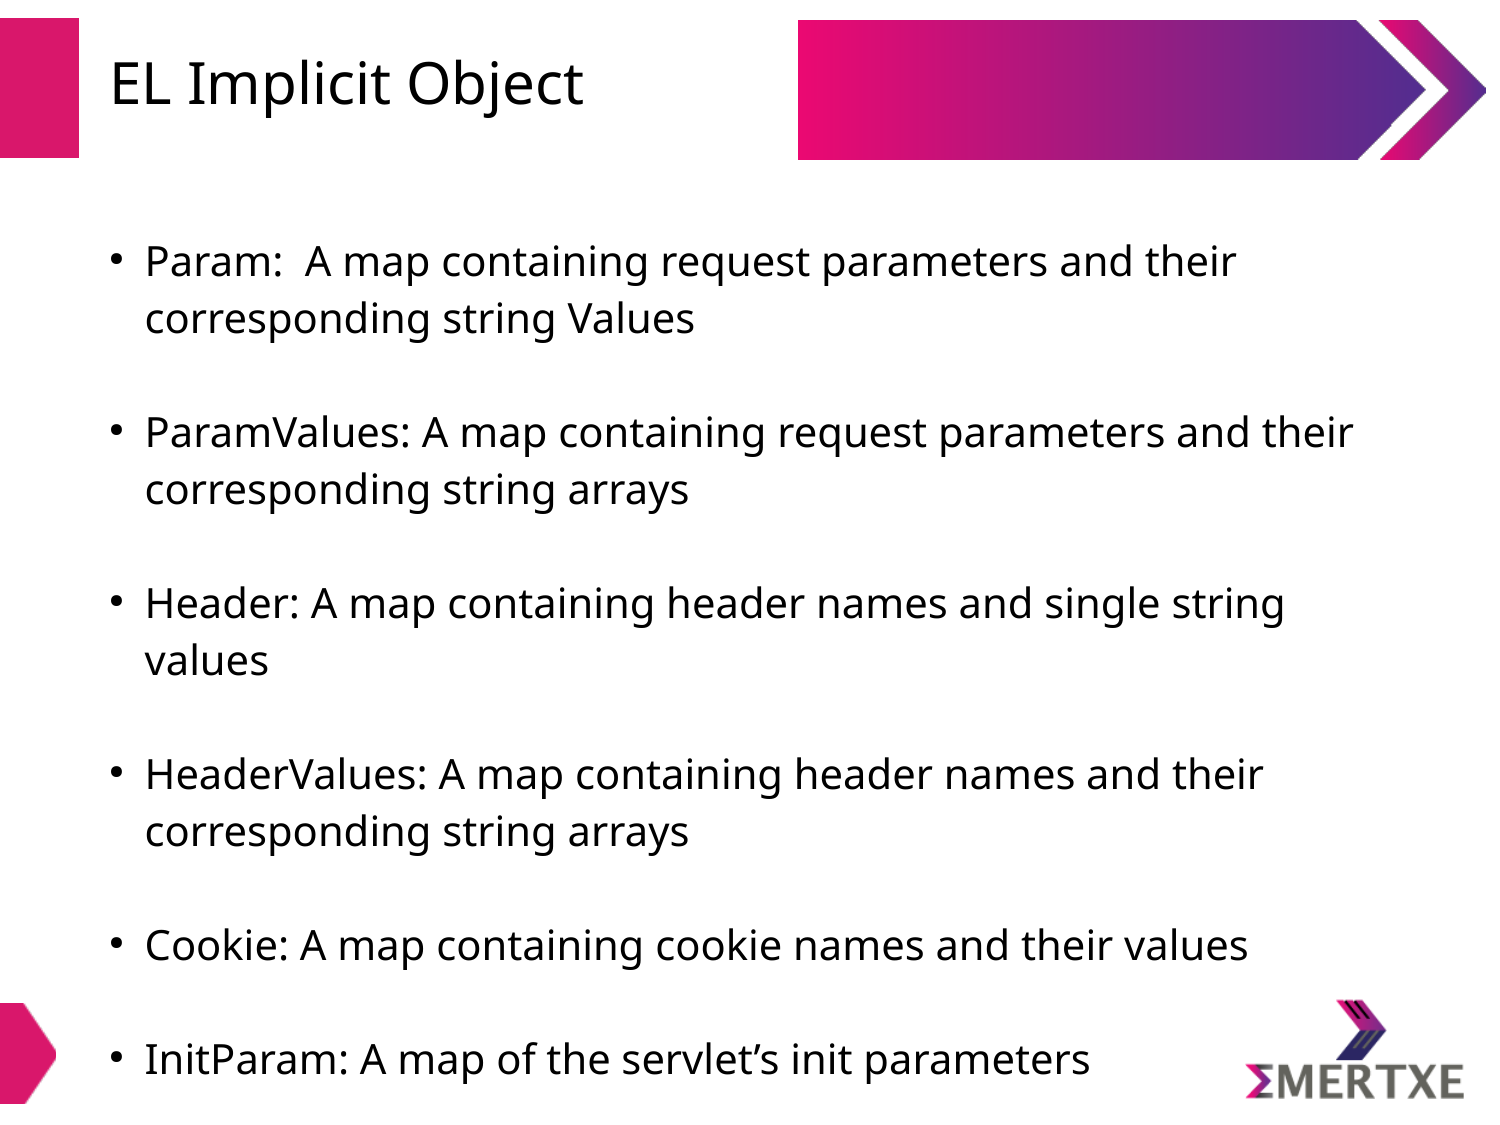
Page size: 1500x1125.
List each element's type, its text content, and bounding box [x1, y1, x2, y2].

picture [798, 20, 1486, 160]
text_box EL Implicit Object [94, 35, 615, 187]
text_box Param: A map containing request parameters and their corresponding string Values ParamValues: A map containing request parameters and their corresponding string arrays Header: A map containing header names and single string values HeaderValues: A map containing header names and their corresponding string arrays Cookie: A map containing cookie names and their values InitParam: A map of the servlet’s init parameters [94, 224, 1418, 975]
picture [1245, 996, 1465, 1099]
